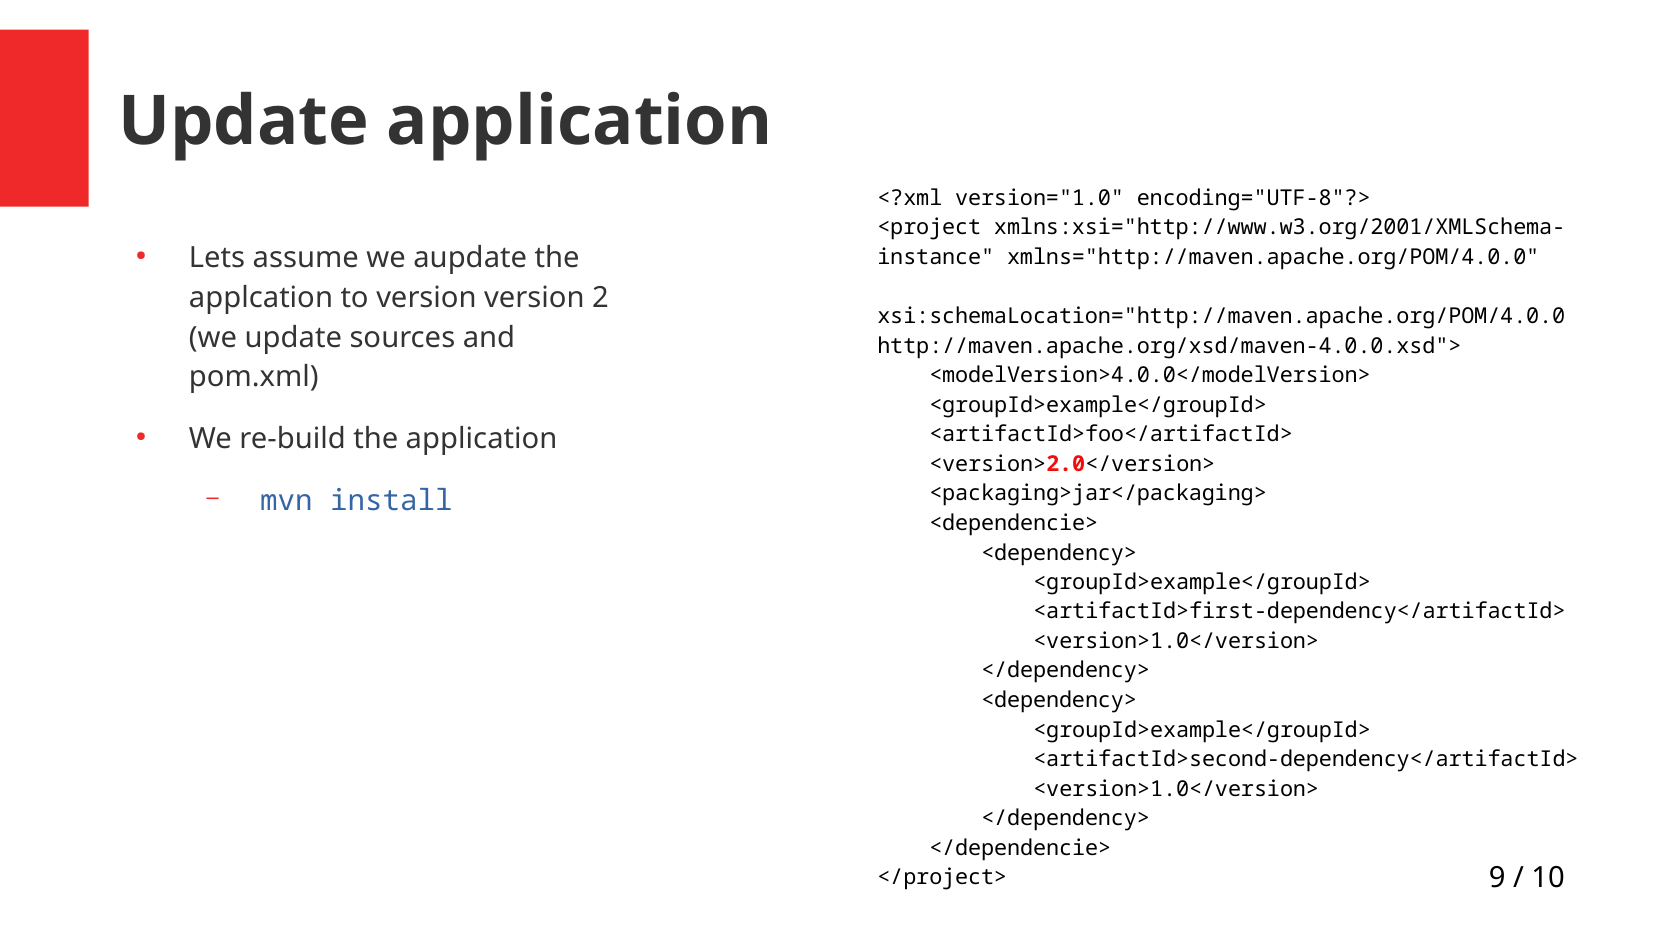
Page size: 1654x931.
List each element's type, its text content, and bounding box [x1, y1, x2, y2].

text_box <?xml version="1.0" encoding="UTF-8"?> <project xmlns:xsi="http://www.w3.org/2001/XMLSchema-instance" xmlns="http://maven.apache.org/POM/4.0.0" xsi:schemaLocation="http://maven.apache.org/POM/4.0.0 http://maven.apache.org/xsd/maven-4.0.0.xsd"> <modelVersion>4.0.0</modelVersion> <groupId>example</groupId> <artifactId>foo</artifactId> <version>2.0</version> <packaging>jar</packaging> <dependencie> <dependency> <groupId>example</groupId> <artifactId>first-dependency</artifactId> <version>1.0</version> </dependency> <dependency> <groupId>example</groupId> <artifactId>second-dependency</artifactId> <version>1.0</version> </dependency> </dependencie> </project> [862, 174, 1613, 901]
title Update application [118, 29, 1595, 207]
list Lets assume we aupdate the applcation to version version 2 (we update sources and pom.xml) We re-build the application mvn install [118, 236, 638, 713]
